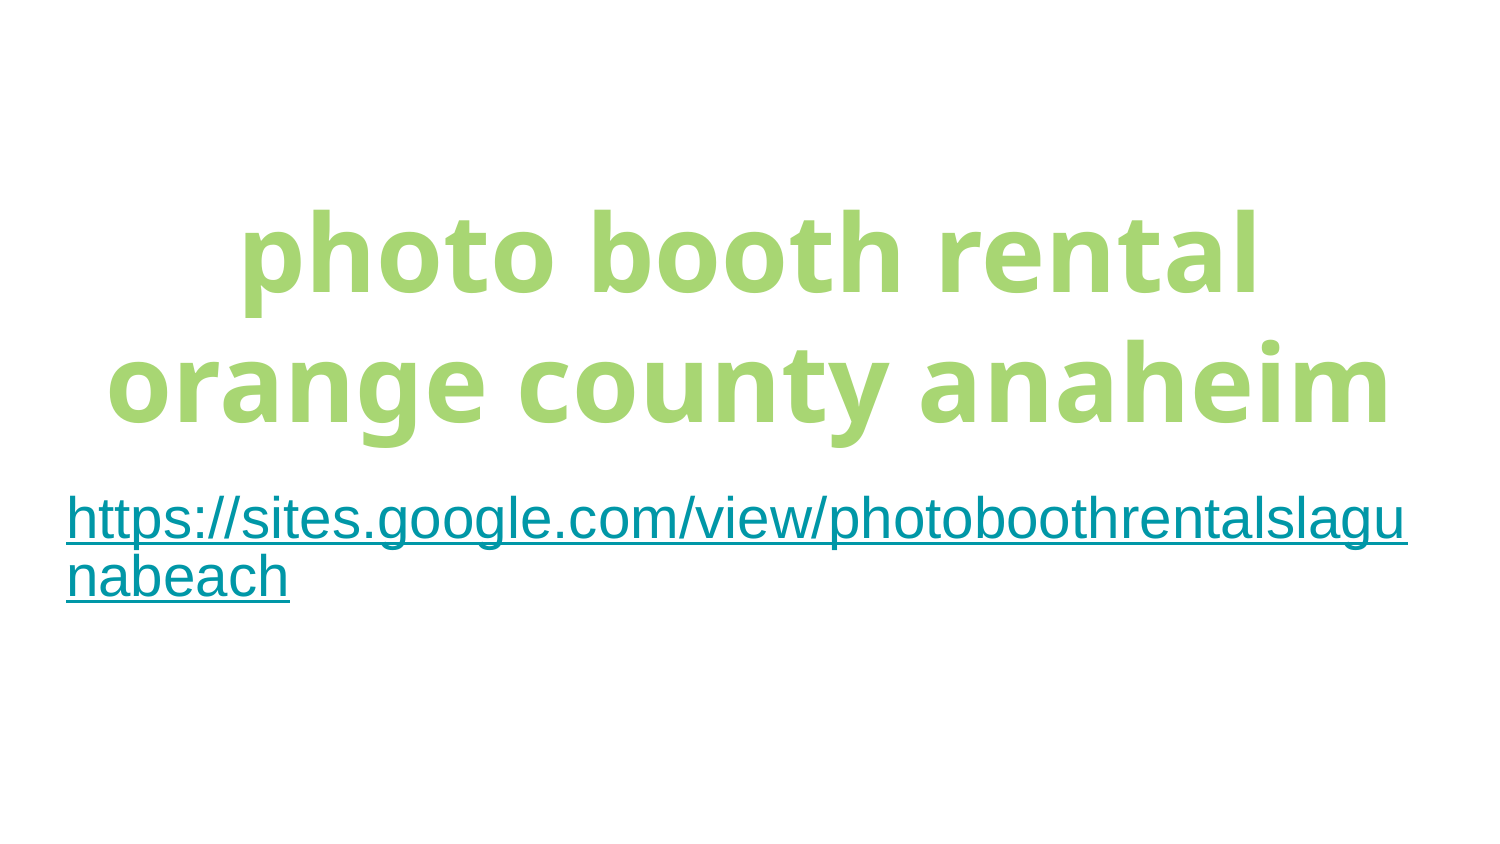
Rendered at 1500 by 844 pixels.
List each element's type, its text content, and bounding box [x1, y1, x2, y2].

title photo booth rental orange county anaheim [51, 122, 1449, 459]
subtitle https://sites.google.com/view/photoboothrentalslagunabeach [51, 464, 1449, 595]
